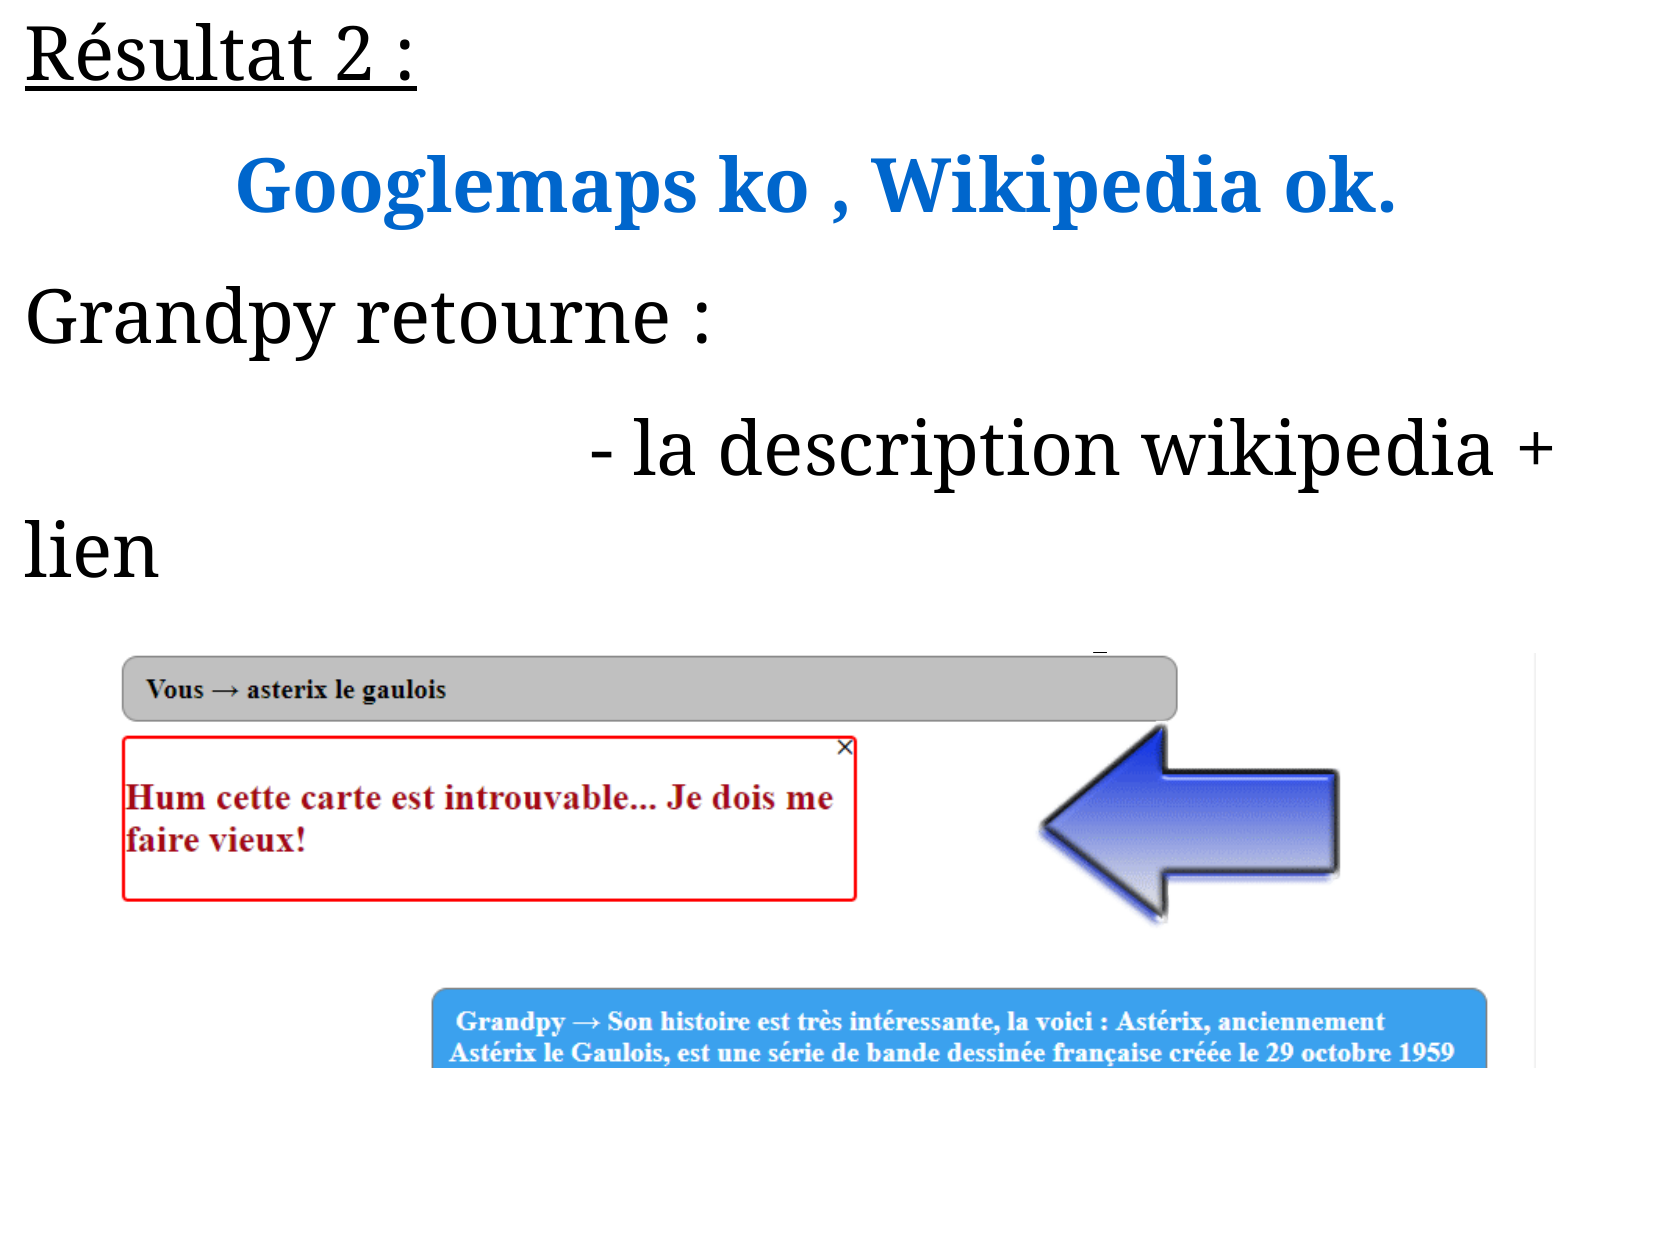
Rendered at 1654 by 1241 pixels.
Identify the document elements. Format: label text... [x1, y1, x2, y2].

list Résultat 2 : Googlemaps ko , Wikipedia ok. Grandpy retourne : - la description wikipedia + lien - un message d'erreur : [24, 0, 1611, 1198]
picture [80, 653, 1536, 1068]
